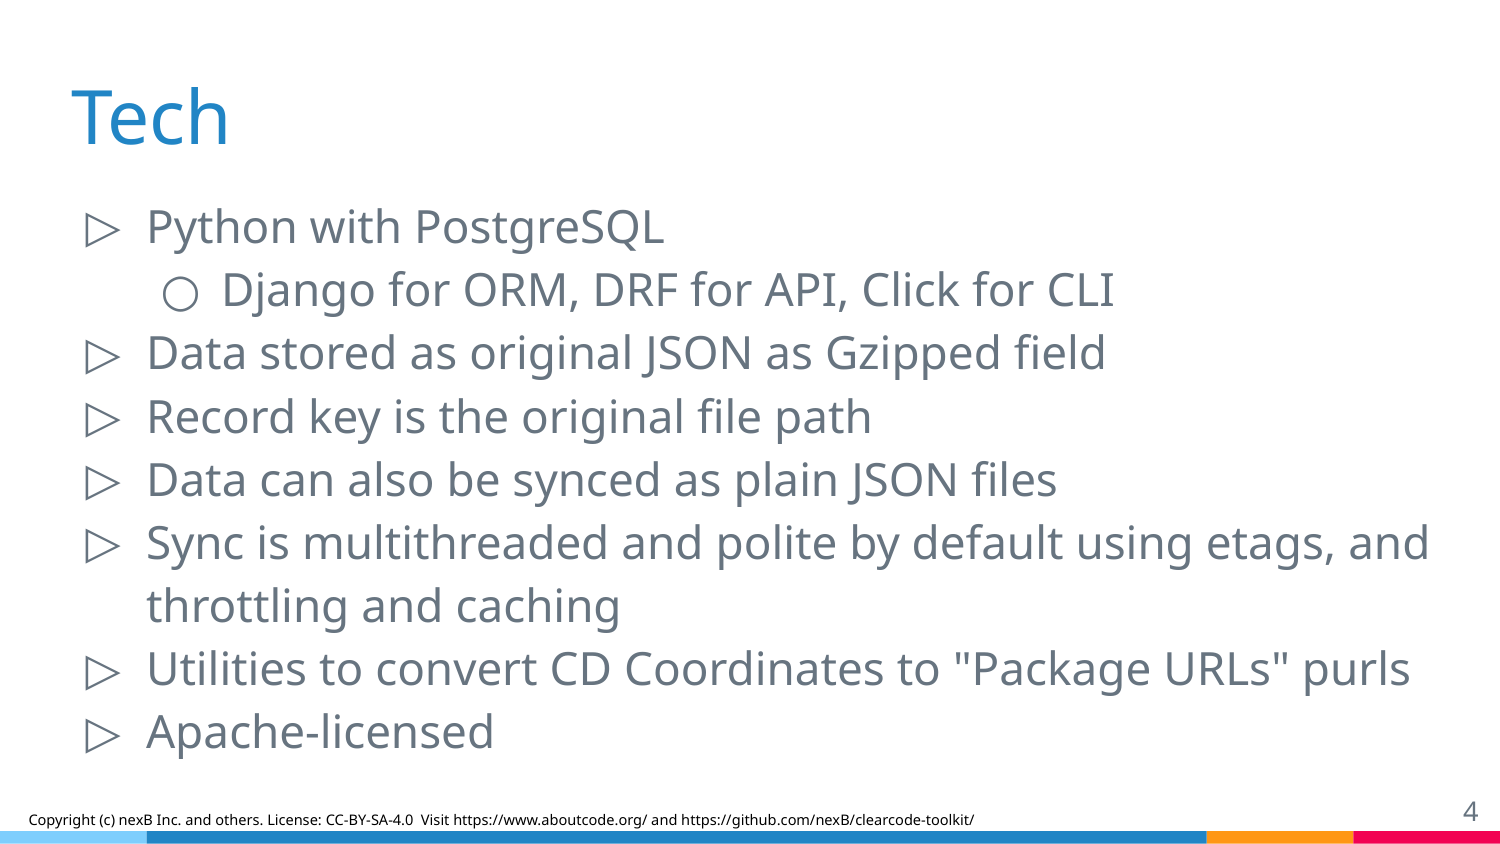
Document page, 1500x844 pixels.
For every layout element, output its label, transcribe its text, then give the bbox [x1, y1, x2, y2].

title Tech [55, 33, 1444, 174]
list Python with PostgreSQL Django for ORM, DRF for API, Click for CLI Data stored as original JSON as Gzipped field Record key is the original file path Data can also be synced as plain JSON files Sync is multithreaded and polite by default using etags, and throttling and caching Utilities to convert CD Coordinates to "Package URLs" purls Apache-licensed [55, 174, 1465, 808]
slide_number 1 [1403, 779, 1494, 844]
